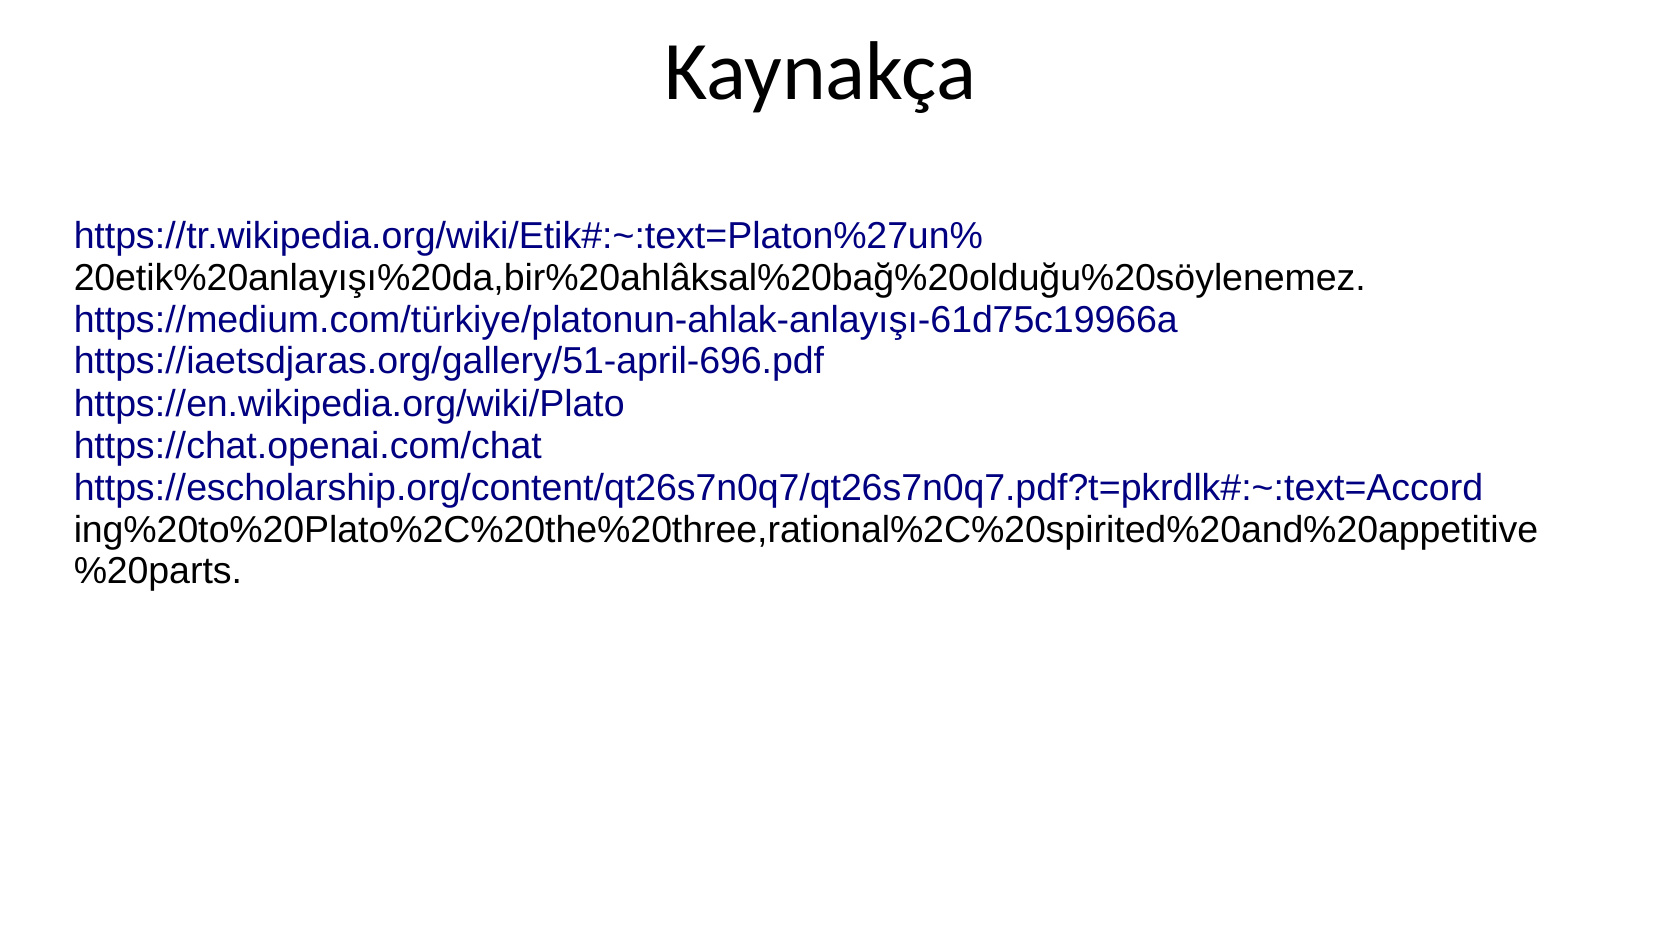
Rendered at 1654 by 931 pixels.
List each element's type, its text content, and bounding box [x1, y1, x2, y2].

text_box Kaynakça [649, 29, 1004, 206]
text_box https://tr.wikipedia.org/wiki/Etik#:~:text=Platon%27un% 20etik%20anlayışı%20da,bir%20ahlâksal%20bağ%20olduğu%20söylenemez. https://medium.com/türkiye/platonun-ahlak-anlayışı-61d75c19966a https://iaetsdjaras.org/gallery/51-april-696.pdf https://en.wikipedia.org/wiki/Plato https://chat.openai.com/chat https://escholarship.org/content/qt26s7n0q7/qt26s7n0q7.pdf?t=pkrdlk#:~:text=Accord ing%20to%20Plato%2C%20the%20three,rational%2C%20spirited%20and%20appetitive %20parts. [59, 206, 1554, 600]
